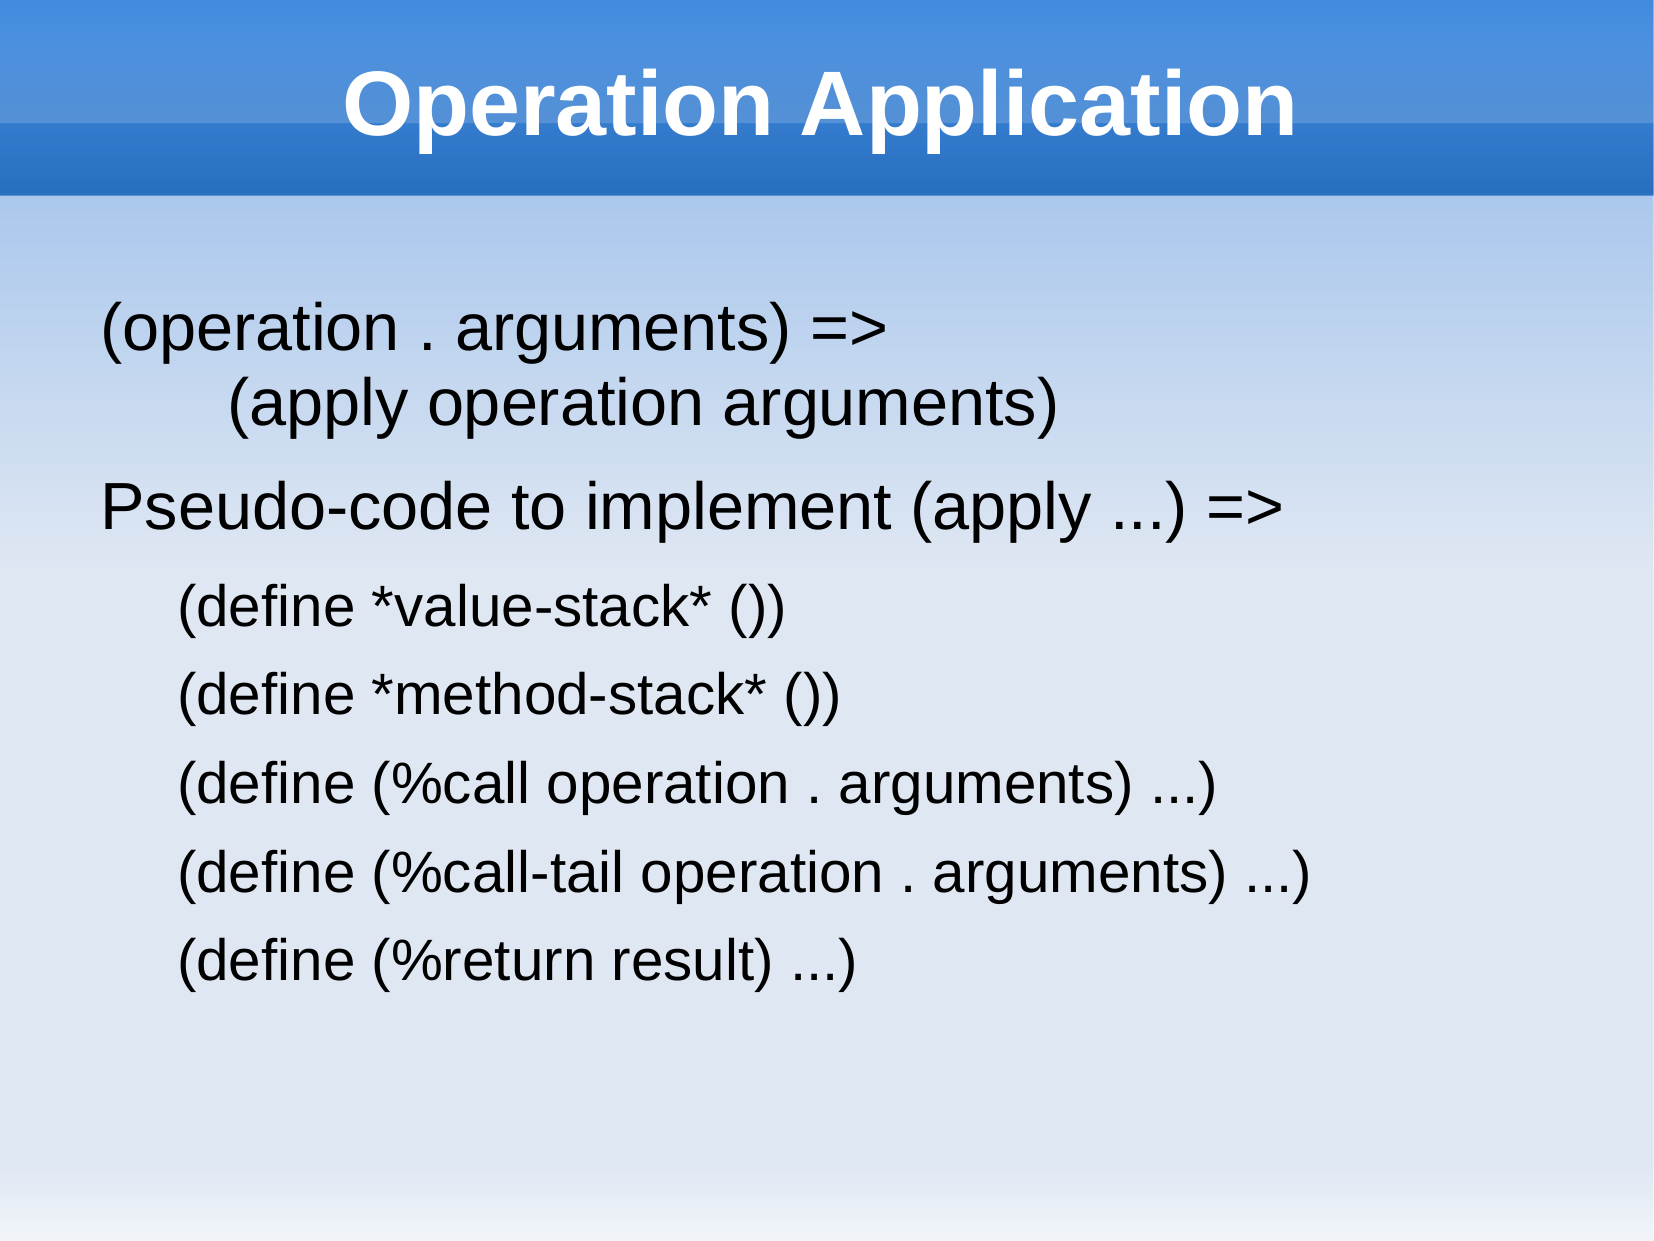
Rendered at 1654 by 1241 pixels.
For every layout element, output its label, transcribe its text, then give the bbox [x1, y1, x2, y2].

title Operation Application [76, 7, 1565, 200]
list (operation . arguments) => (apply operation arguments) Pseudo-code to implement (apply ...) => (define *value-stack* ()) (define *method-stack* ()) (define (%call operation . arguments) ...) (define (%call-tail operation . arguments) ...) (define (%return result) ...) [82, 290, 1571, 1094]
picture [0, 0, 1654, 1241]
